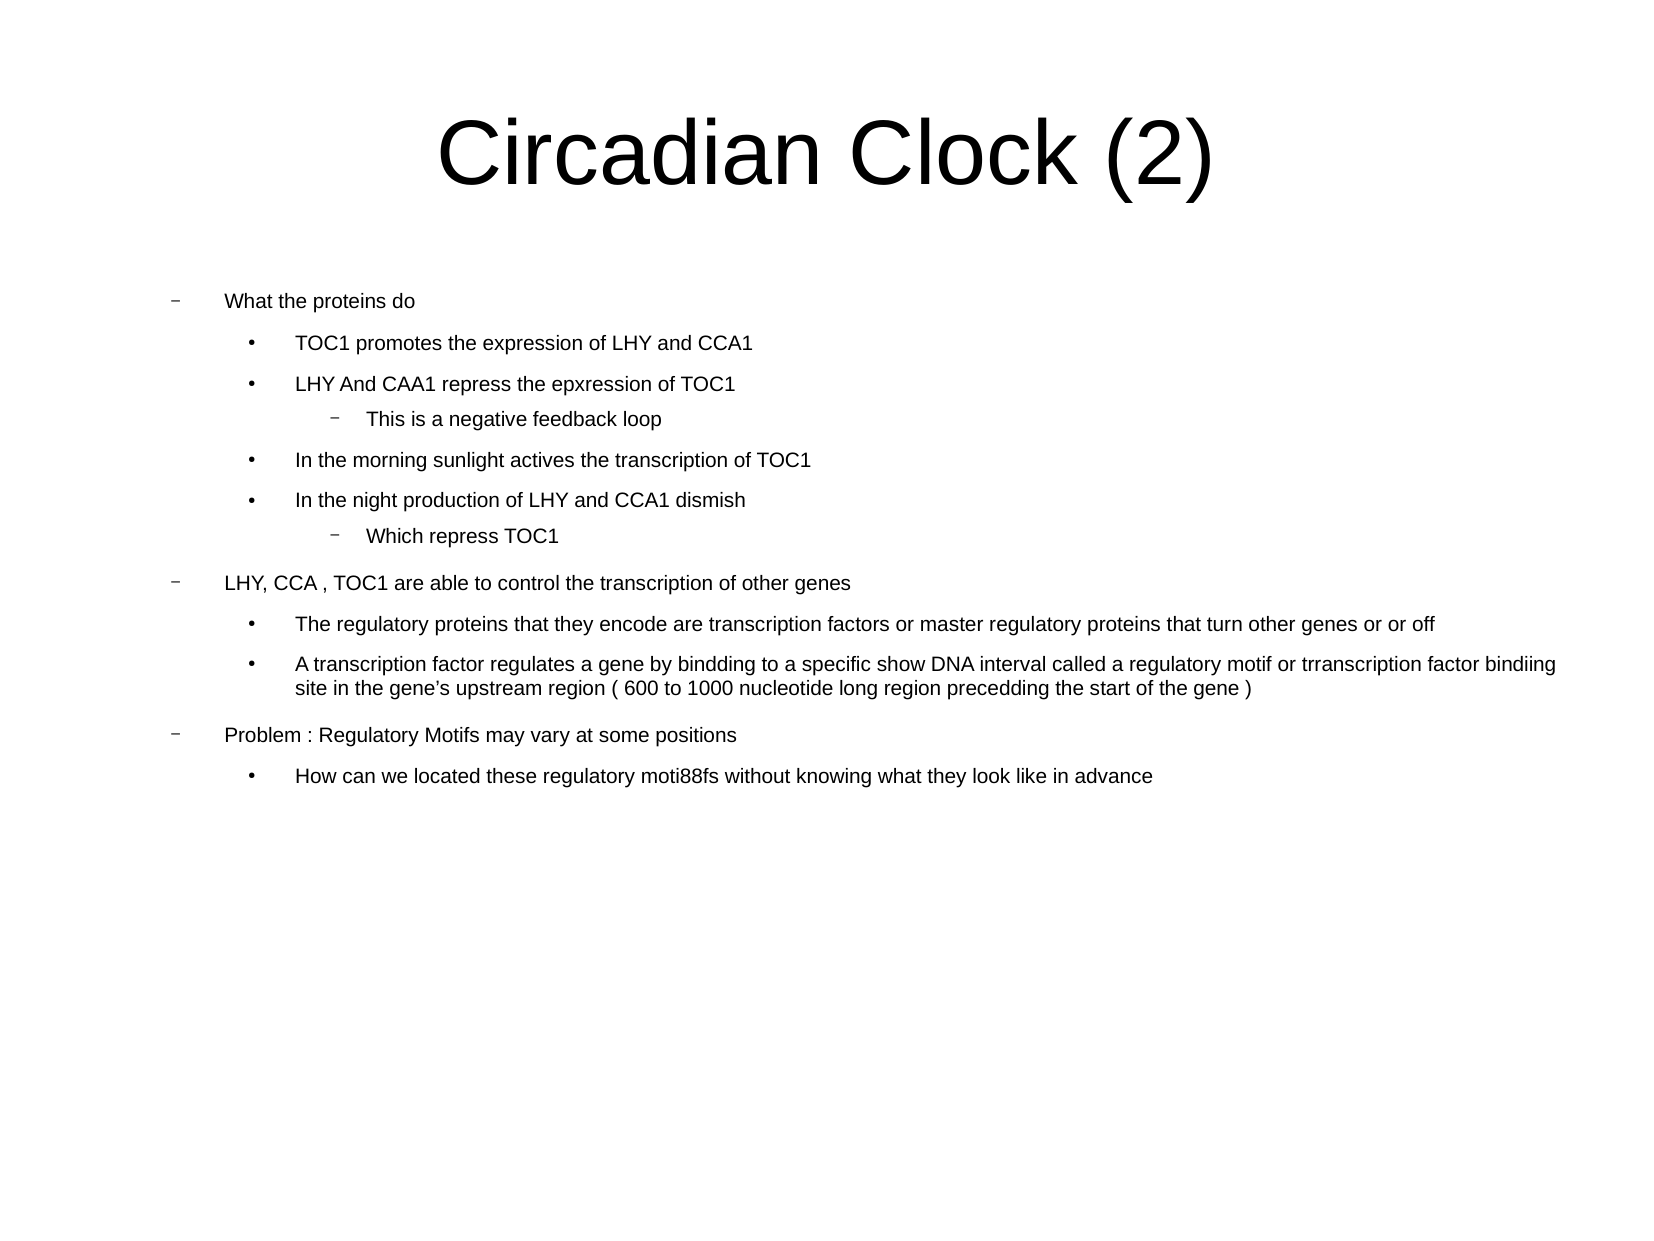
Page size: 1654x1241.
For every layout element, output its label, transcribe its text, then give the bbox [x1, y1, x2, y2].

title Circadian Clock (2) [82, 49, 1571, 257]
list What the proteins do TOC1 promotes the expression of LHY and CCA1 LHY And CAA1 repress the epxression of TOC1 This is a negative feedback loop In the morning sunlight actives the transcription of TOC1 In the night production of LHY and CCA1 dismish Which repress TOC1 LHY, CCA , TOC1 are able to control the transcription of other genes The regulatory proteins that they encode are transcription factors or master regulatory proteins that turn other genes or or off A transcription factor regulates a gene by bindding to a specific show DNA interval called a regulatory motif or trranscription factor bindiing site in the gene’s upstream region ( 600 to 1000 nucleotide long region precedding the start of the gene ) Problem : Regulatory Motifs may vary at some positions How can we located these regulatory moti88fs without knowing what they look like in advance [82, 290, 1571, 1205]
